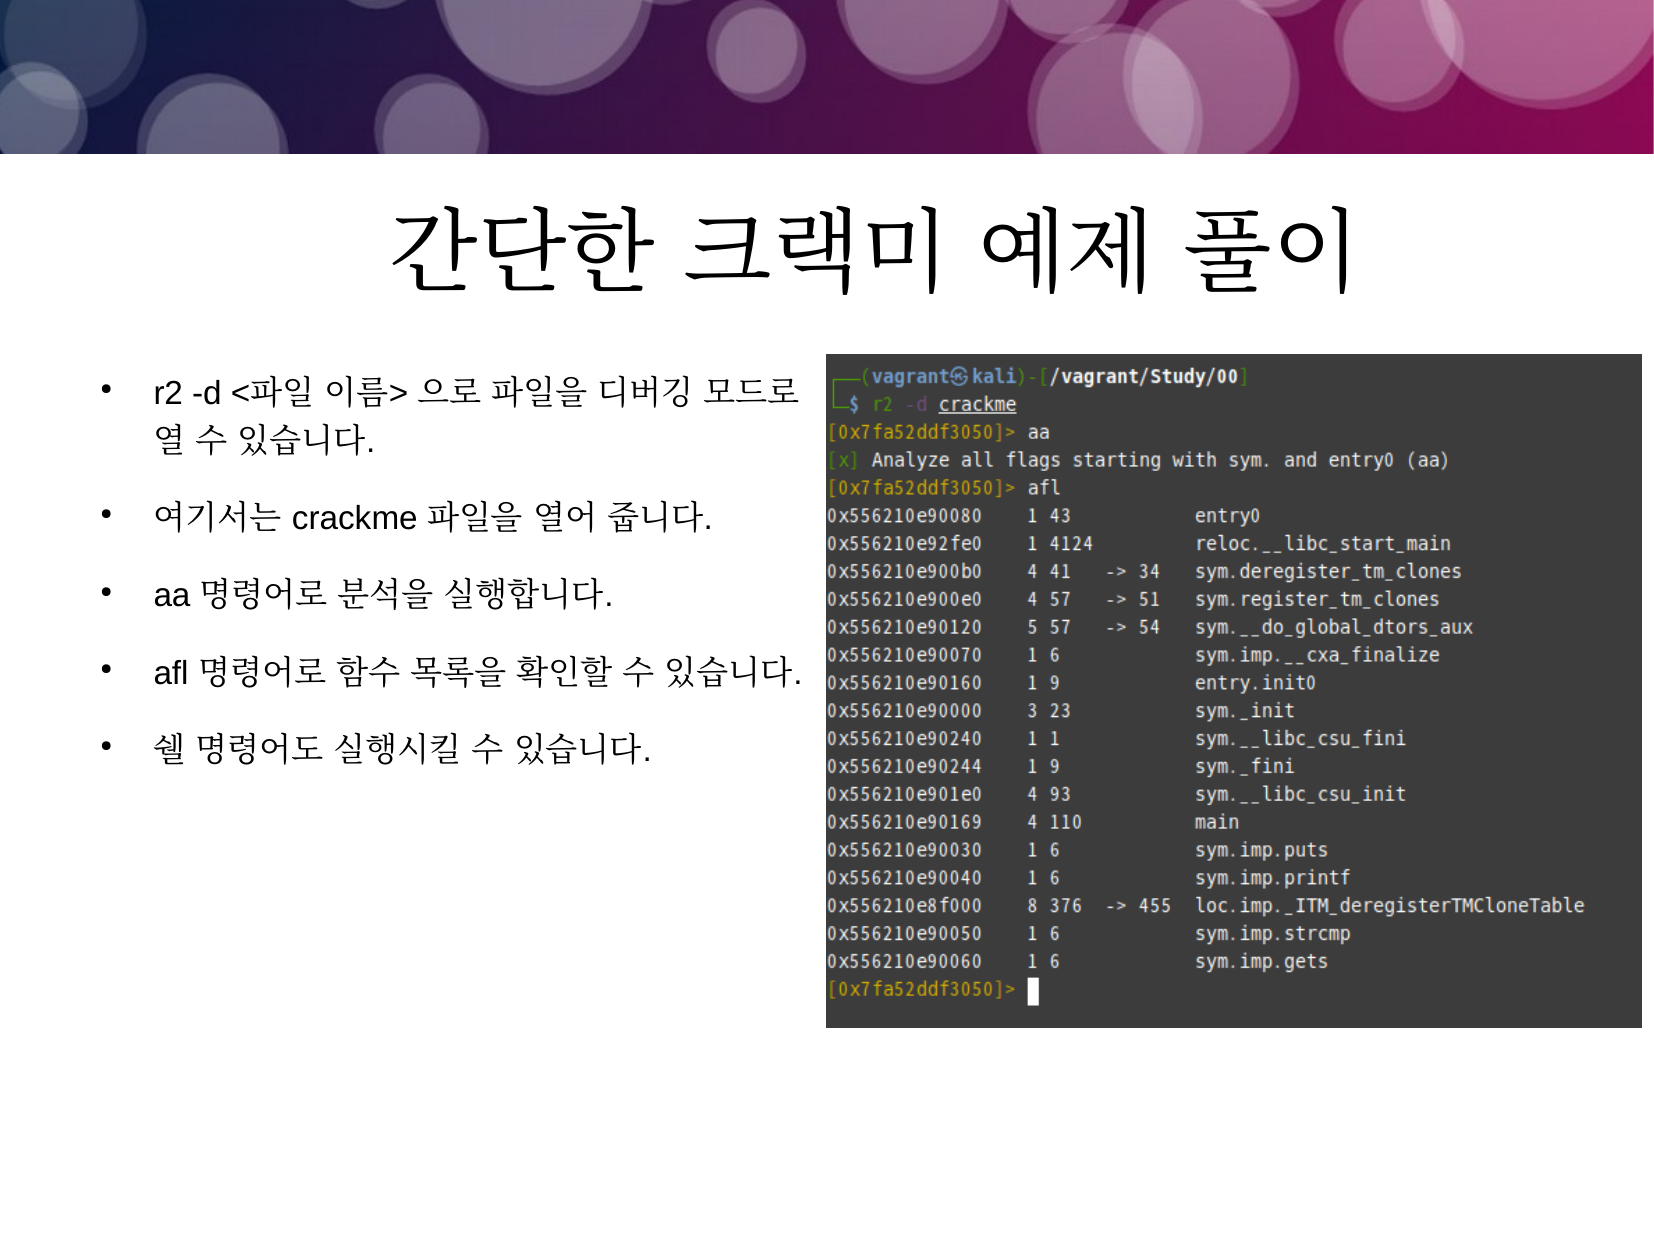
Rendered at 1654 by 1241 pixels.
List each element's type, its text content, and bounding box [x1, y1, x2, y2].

picture [826, 354, 1642, 1028]
picture [0, 0, 1654, 154]
list r2 -d <파일 이름> 으로 파일을 디버깅 모드로 열 수 있습니다. 여기서는 crackme 파일을 열어 줍니다. aa 명령어로 분석을 실행합니다. afl 명령어로 함수 목록을 확인할 수 있습니다. 쉘 명령어도 실행시킬 수 있습니다. [82, 366, 809, 1087]
title 간단한 크랙미 예제 풀이 [82, 159, 1571, 331]
